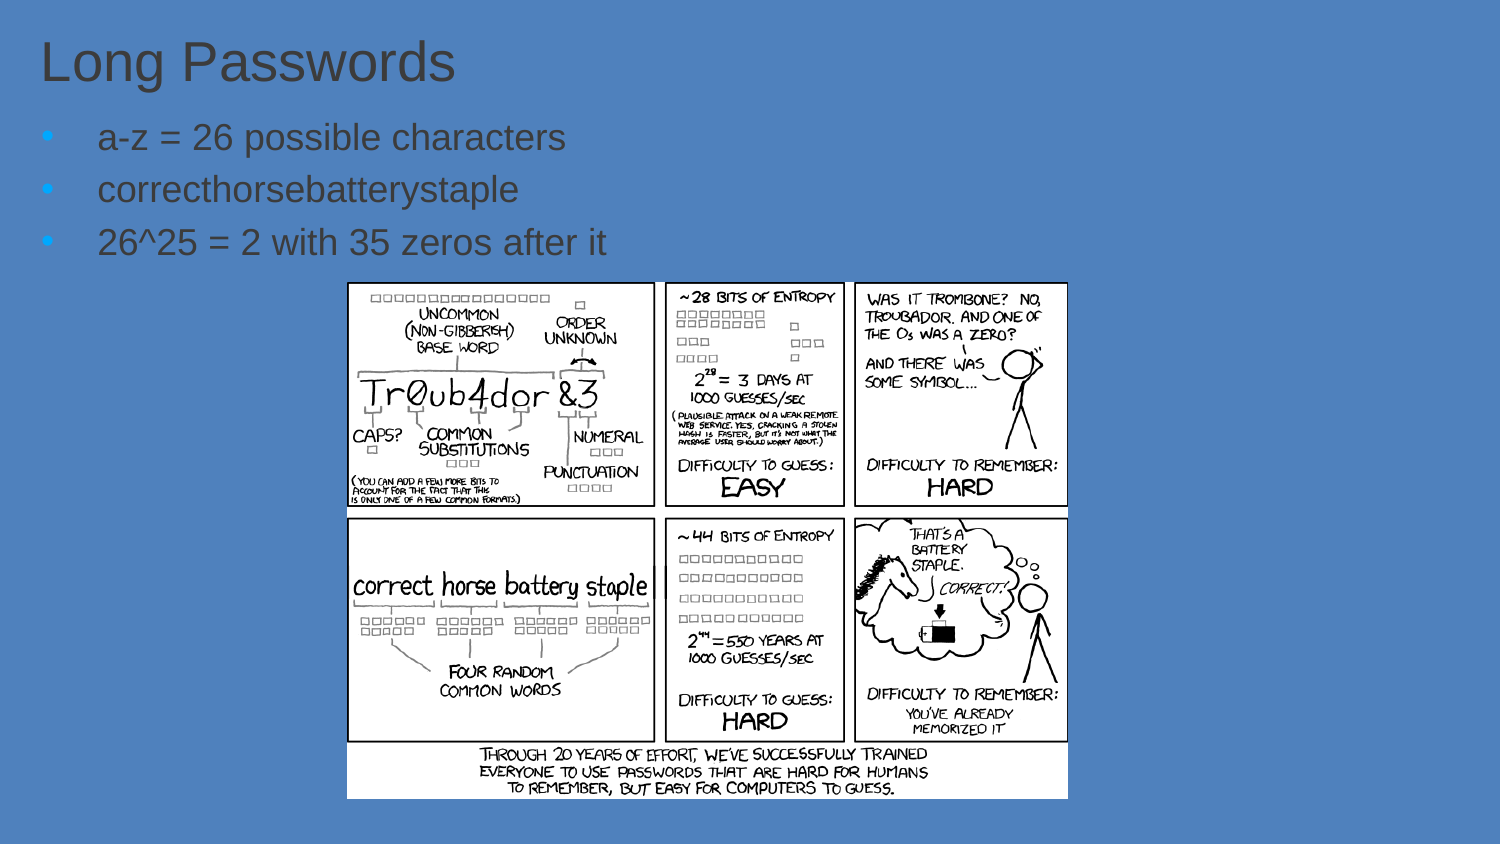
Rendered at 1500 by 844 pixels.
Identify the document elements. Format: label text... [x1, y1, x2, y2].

list a-z = 26 possible characters correcthorsebatterystaple 26^25 = 2 with 35 zeros after it [33, 105, 1474, 283]
picture [347, 282, 1068, 800]
title Long Passwords [33, 21, 1500, 97]
